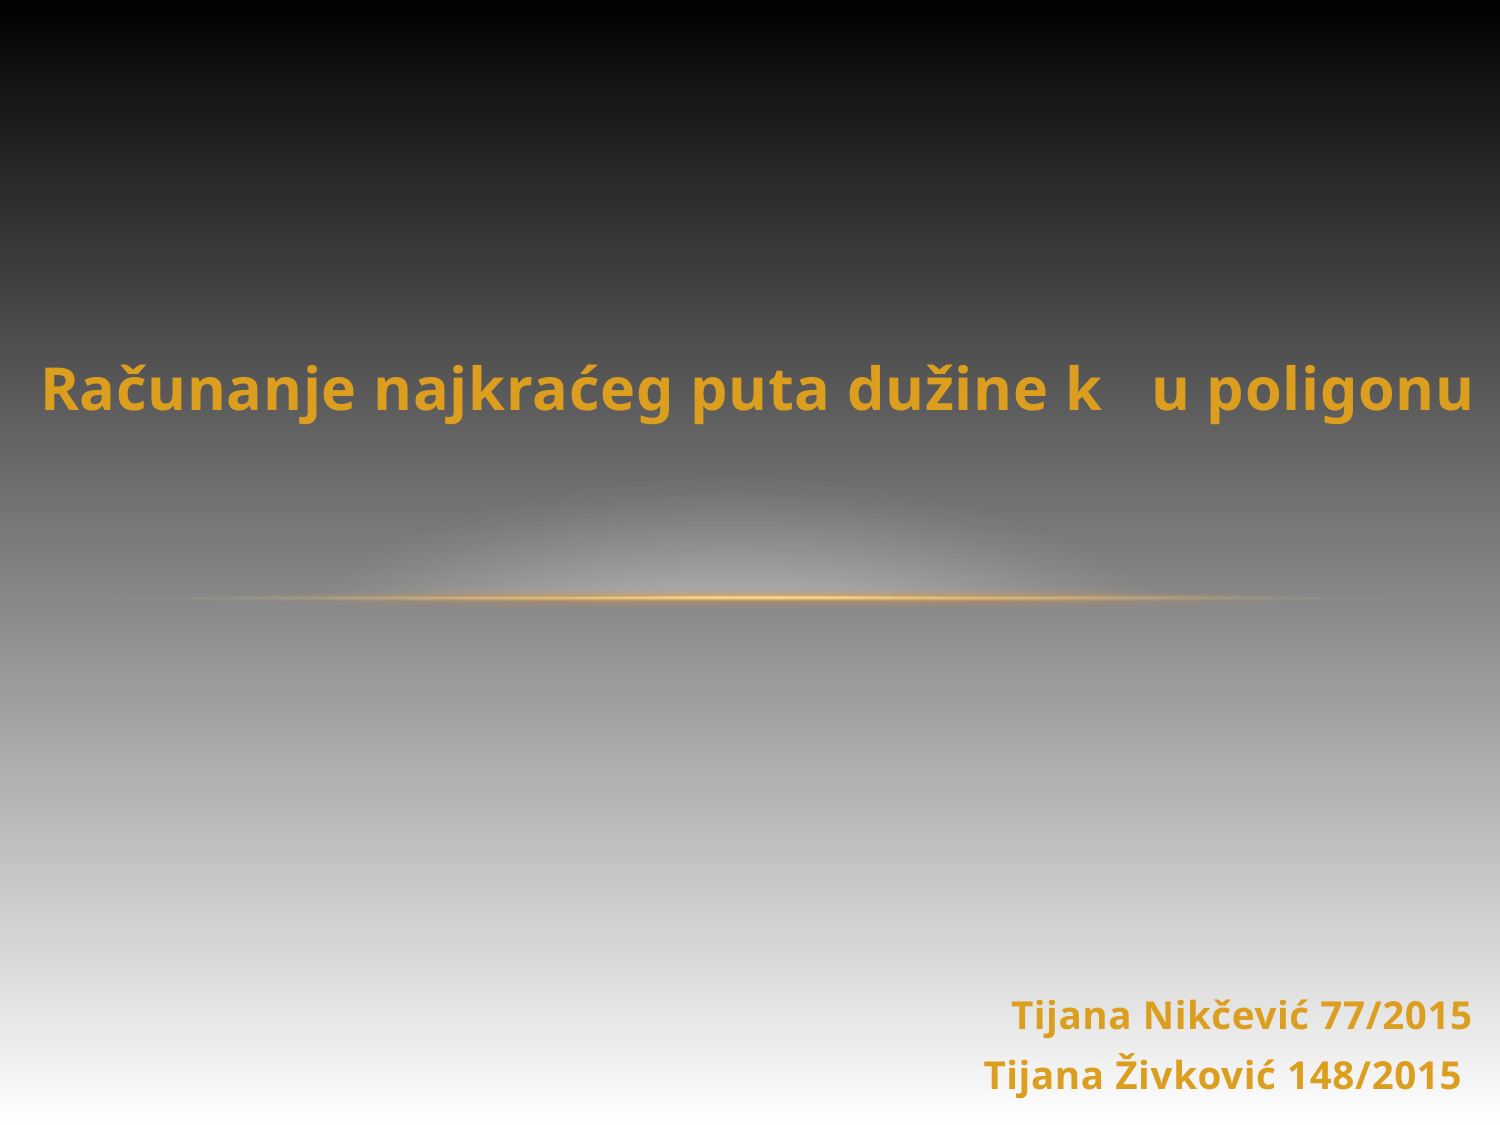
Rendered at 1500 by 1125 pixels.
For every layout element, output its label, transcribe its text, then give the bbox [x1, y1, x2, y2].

picture [0, 0, 1500, 750]
subtitle Računanje najkraćeg puta dužine k u poligonu [17, 208, 1500, 496]
text_box Tijana Nikčević 77/2015 Tijana Živković 148/2015 [5, 820, 1488, 1108]
